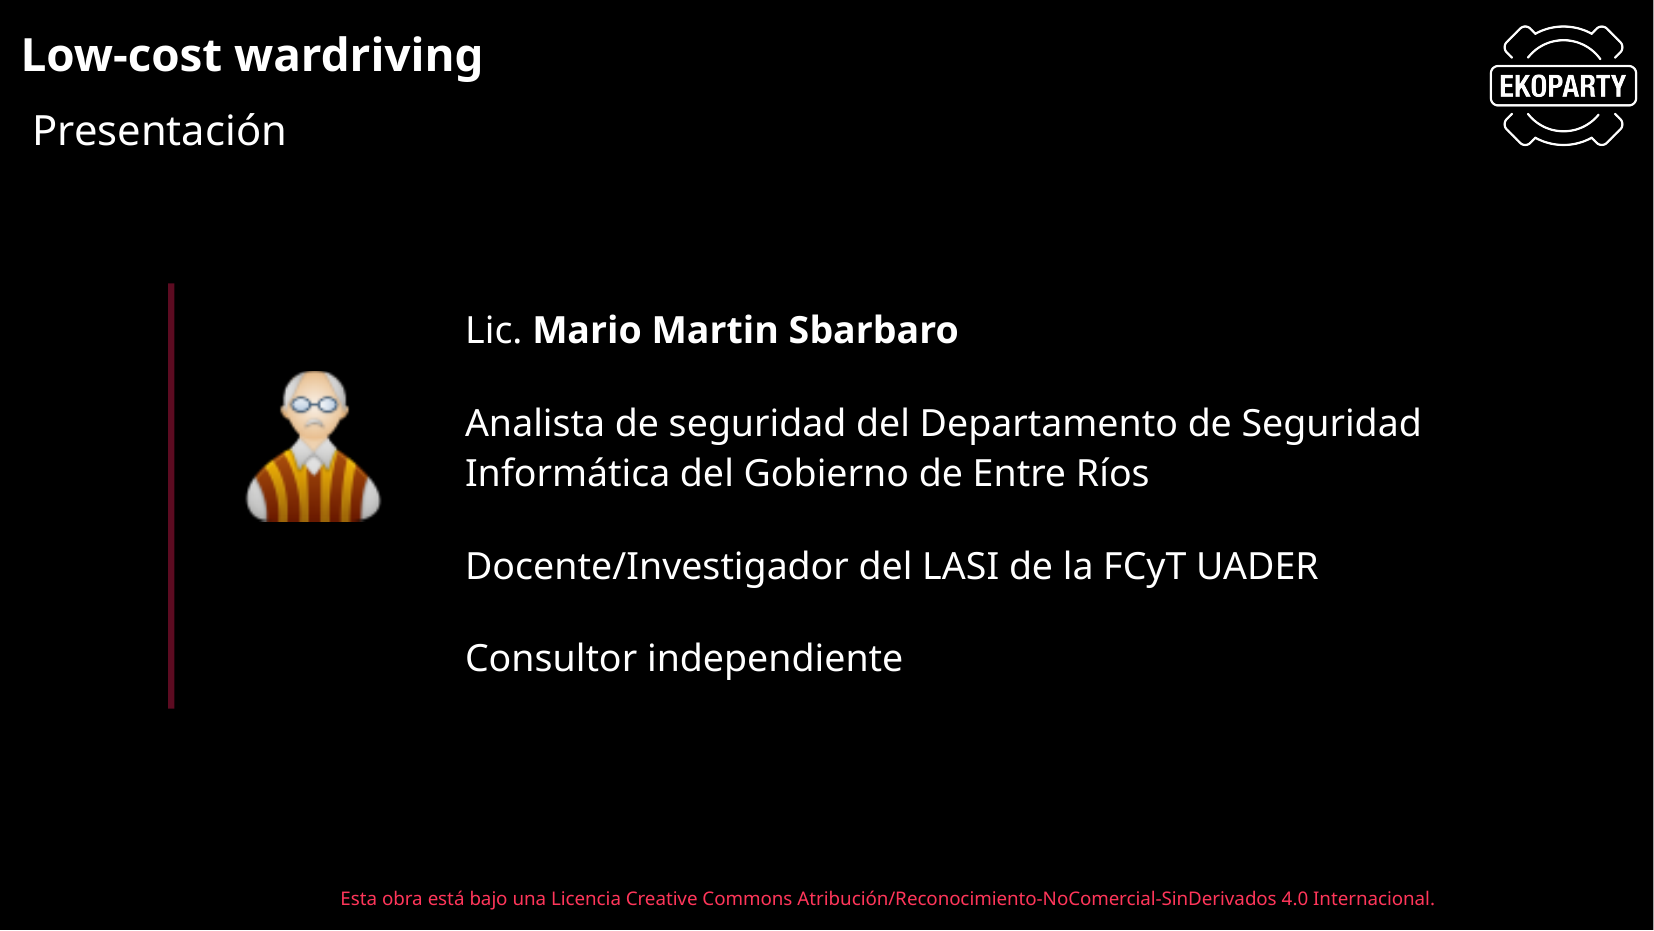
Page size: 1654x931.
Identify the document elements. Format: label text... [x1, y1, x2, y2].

picture [239, 371, 389, 522]
text_box Lic. Mario Martin Sbarbaro Analista de seguridad del Departamento de Seguridad Informática del Gobierno de Entre Ríos Docente/Investigador del LASI de la FCyT UADER Consultor independiente [450, 296, 1610, 759]
text_box Esta obra está bajo una Licencia Creative Commons Atribución/Reconocimiento-NoComercial-SinDerivados 4.0 Internacional. [325, 878, 1654, 917]
text_box Low-cost wardriving [5, 14, 1476, 87]
picture [1476, 0, 1654, 178]
text_box Presentación [17, 93, 734, 161]
